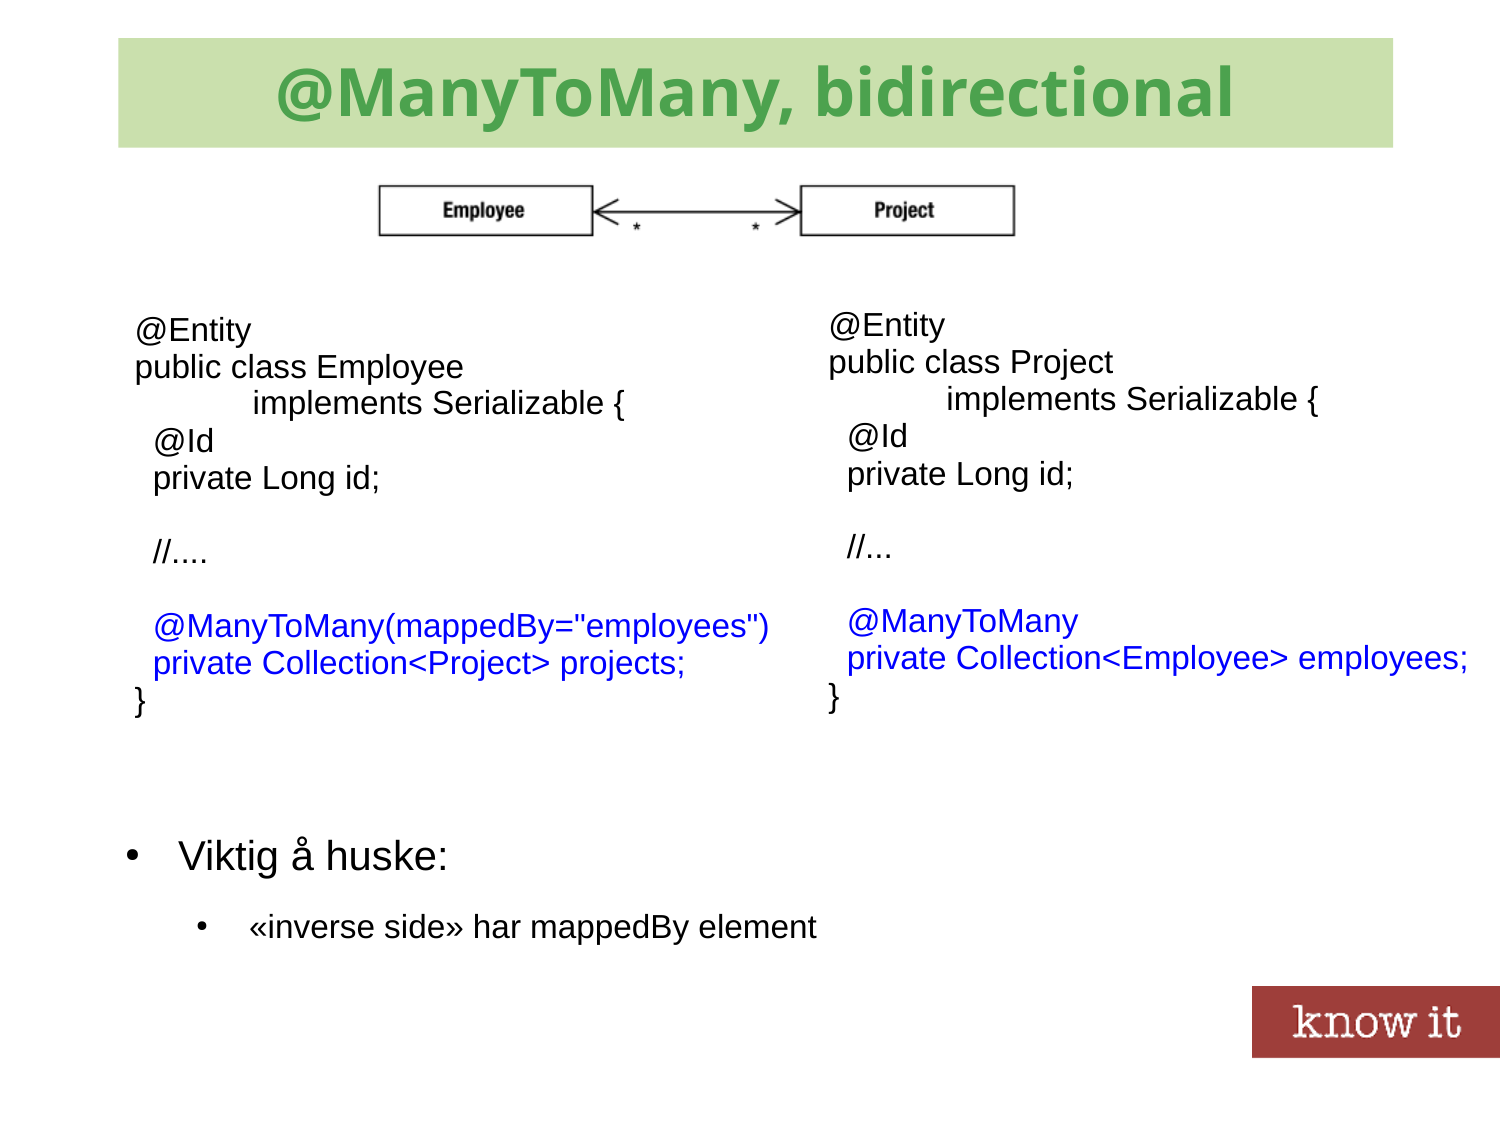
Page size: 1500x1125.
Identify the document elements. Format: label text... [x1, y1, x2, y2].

text_box @Entity public class Project implements Serializable { @Id private Long id; //... @ManyToMany private Collection<Employee> employees; } [813, 299, 1500, 762]
picture [371, 177, 1021, 242]
text_box @Entity public class Employee implements Serializable { @Id private Long id; //.... @ManyToMany(mappedBy="employees") private Collection<Project> projects; } [119, 303, 790, 729]
text_box @ManyToMany, bidirectional [118, 38, 1394, 148]
list Viktig å huske: «inverse side» har mappedBy element [107, 832, 1367, 947]
picture [1252, 986, 1500, 1058]
